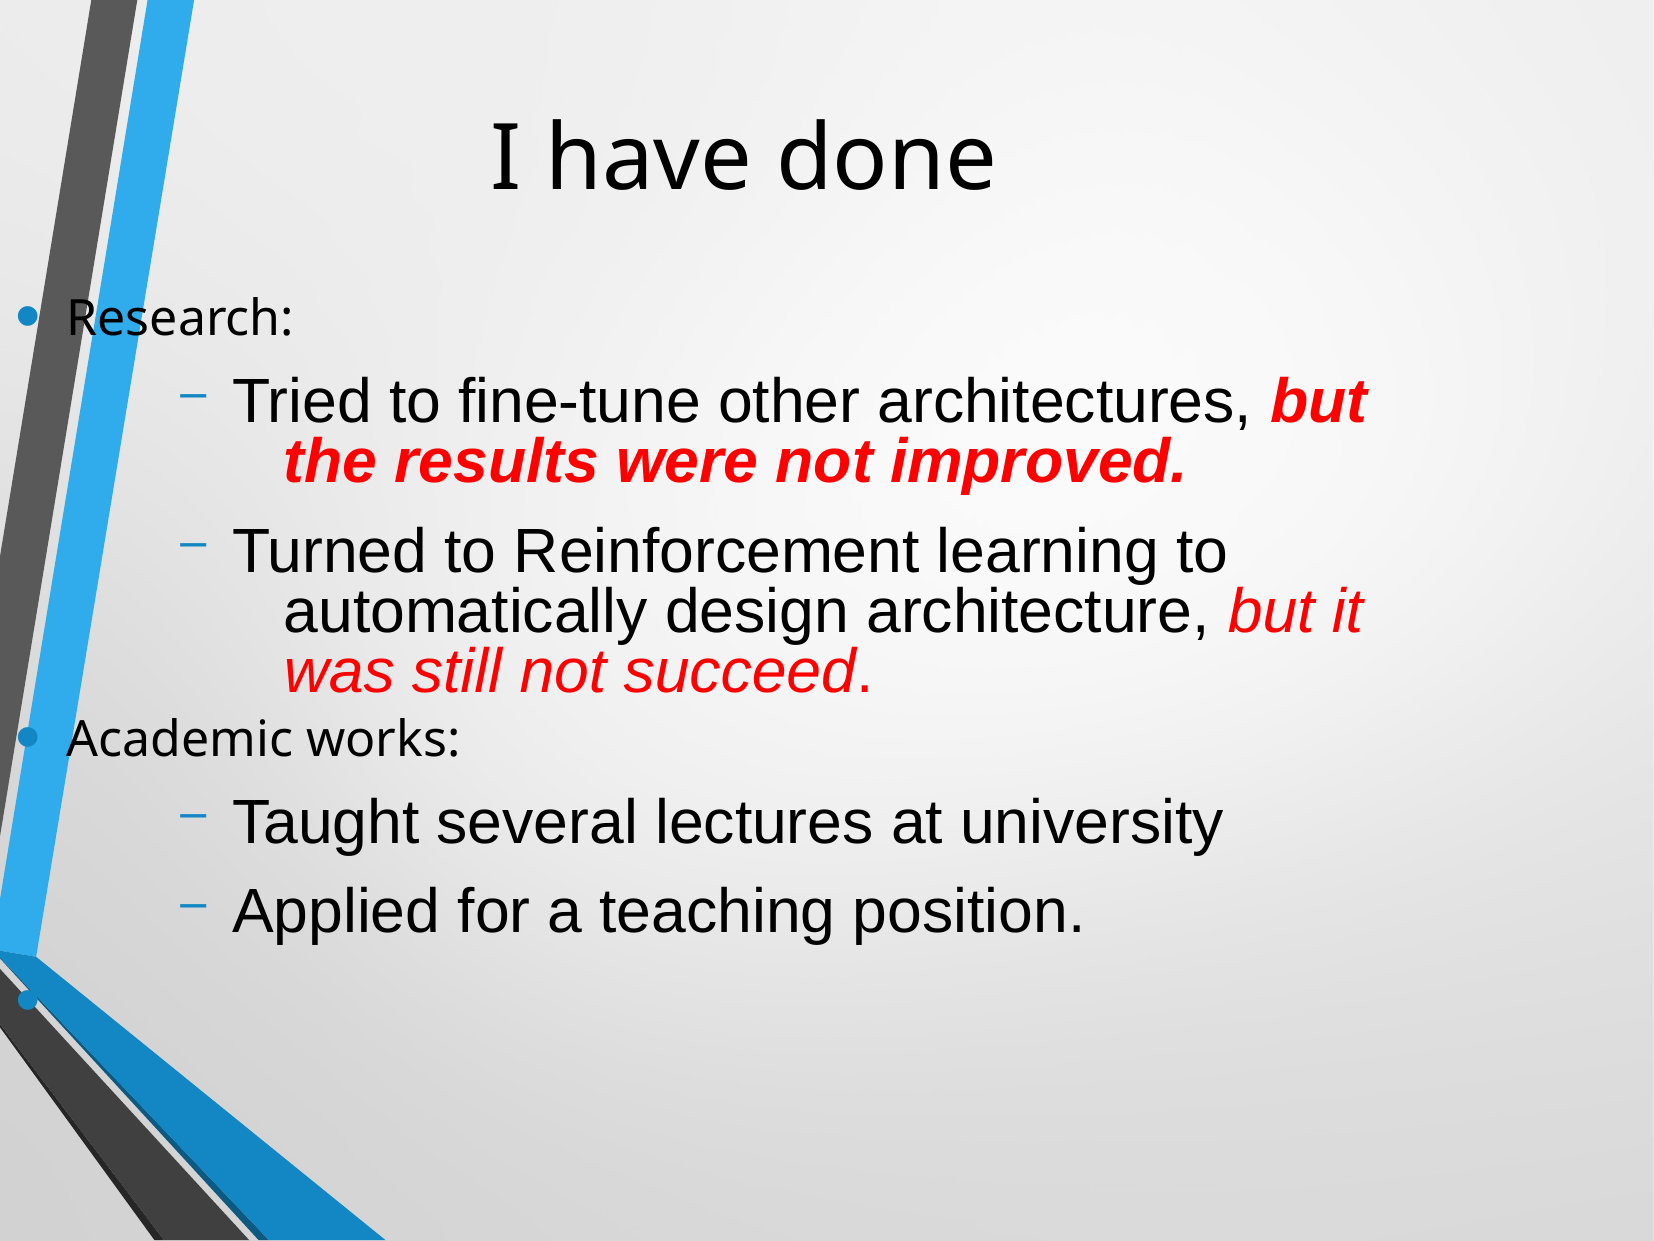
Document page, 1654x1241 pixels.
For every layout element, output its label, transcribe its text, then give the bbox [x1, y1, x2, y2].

title I have done [0, 49, 1489, 257]
list Research: Tried to fine-tune other architectures, but the results were not improved. Turned to Reinforcement learning to automatically design architecture, but it was still not succeed. Academic works: Taught several lectures at university Applied for a teaching position. [0, 290, 1489, 1010]
